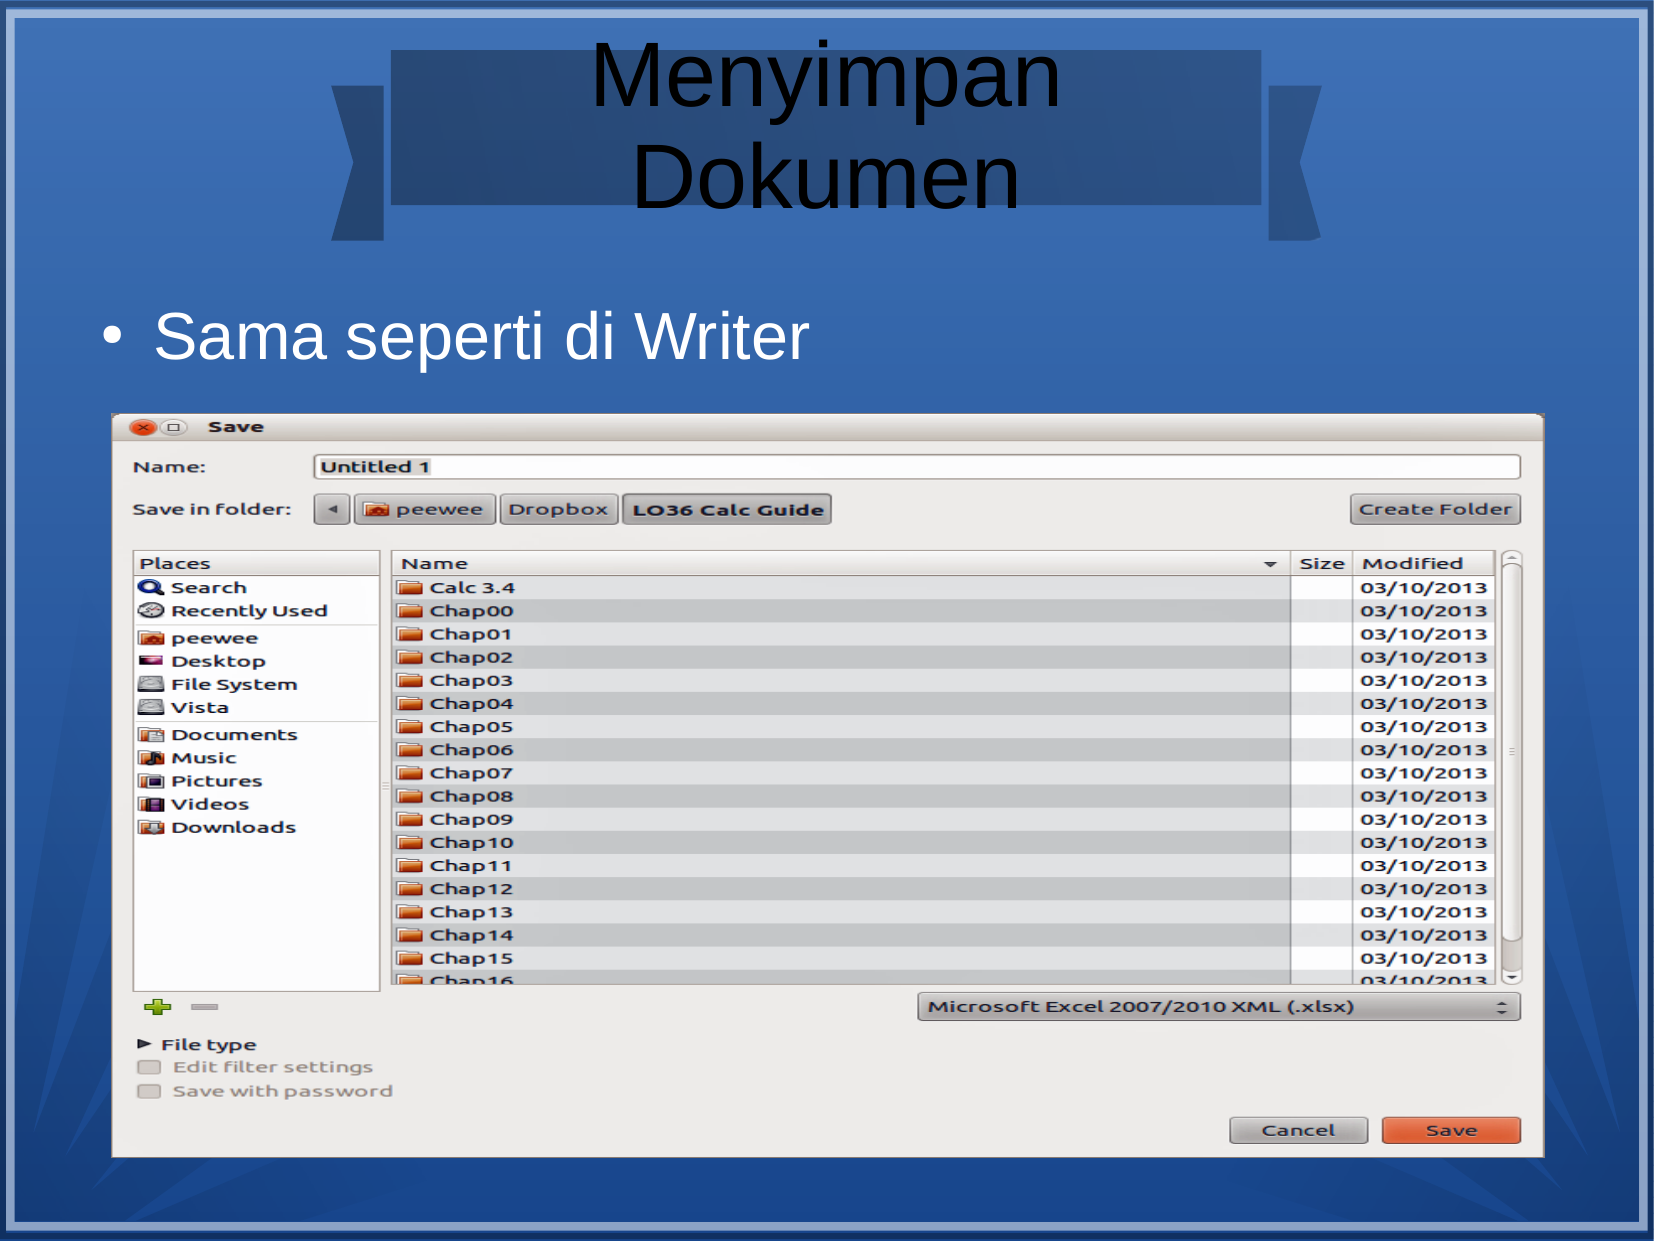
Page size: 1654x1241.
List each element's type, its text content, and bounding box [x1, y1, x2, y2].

list Sama seperti di Writer [82, 299, 1571, 1241]
picture [111, 413, 1545, 1158]
title Menyimpan Dokumen [389, 23, 1264, 229]
